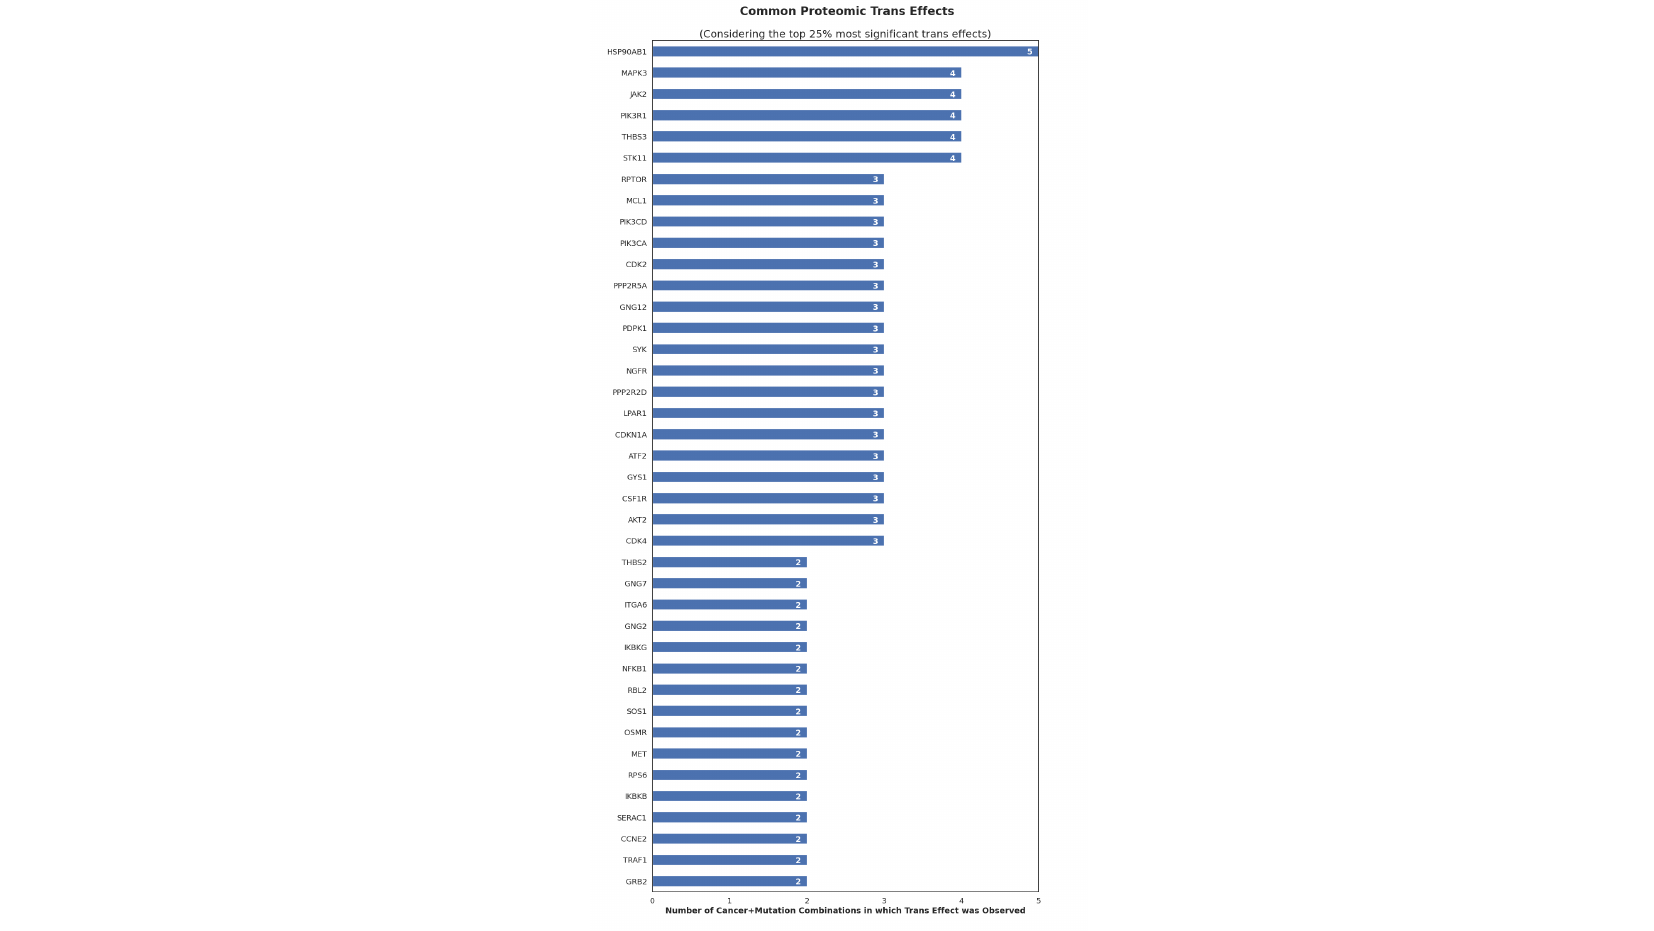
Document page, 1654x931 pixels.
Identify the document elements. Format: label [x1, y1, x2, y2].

picture [590, 0, 1088, 931]
